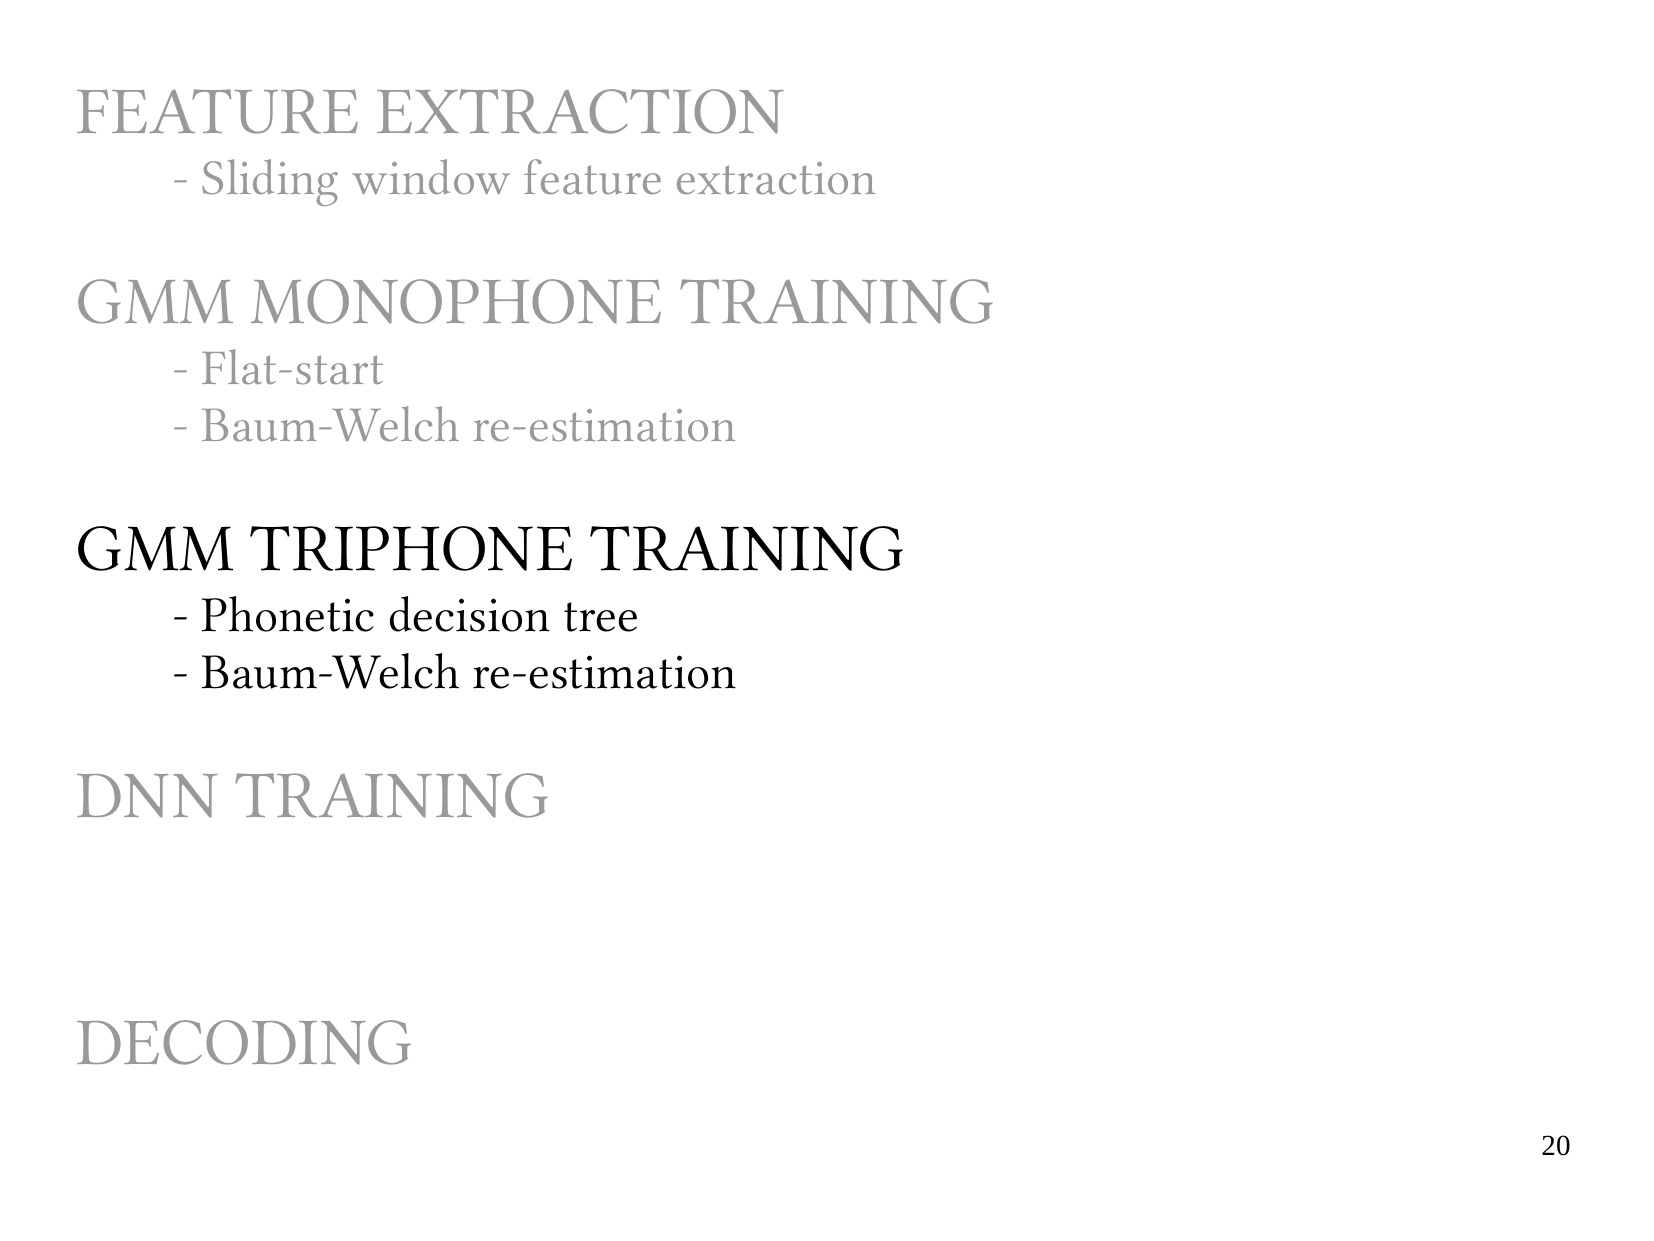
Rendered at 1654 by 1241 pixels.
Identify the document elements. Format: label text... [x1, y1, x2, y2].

subtitle FEATURE EXTRACTION - Sliding window feature extraction GMM MONOPHONE TRAINING - Flat-start - Baum-Welch re-estimation GMM TRIPHONE TRAINING - Phonetic decision tree - Baum-Welch re-estimation DNN TRAINING DECODING [60, 72, 1549, 1216]
